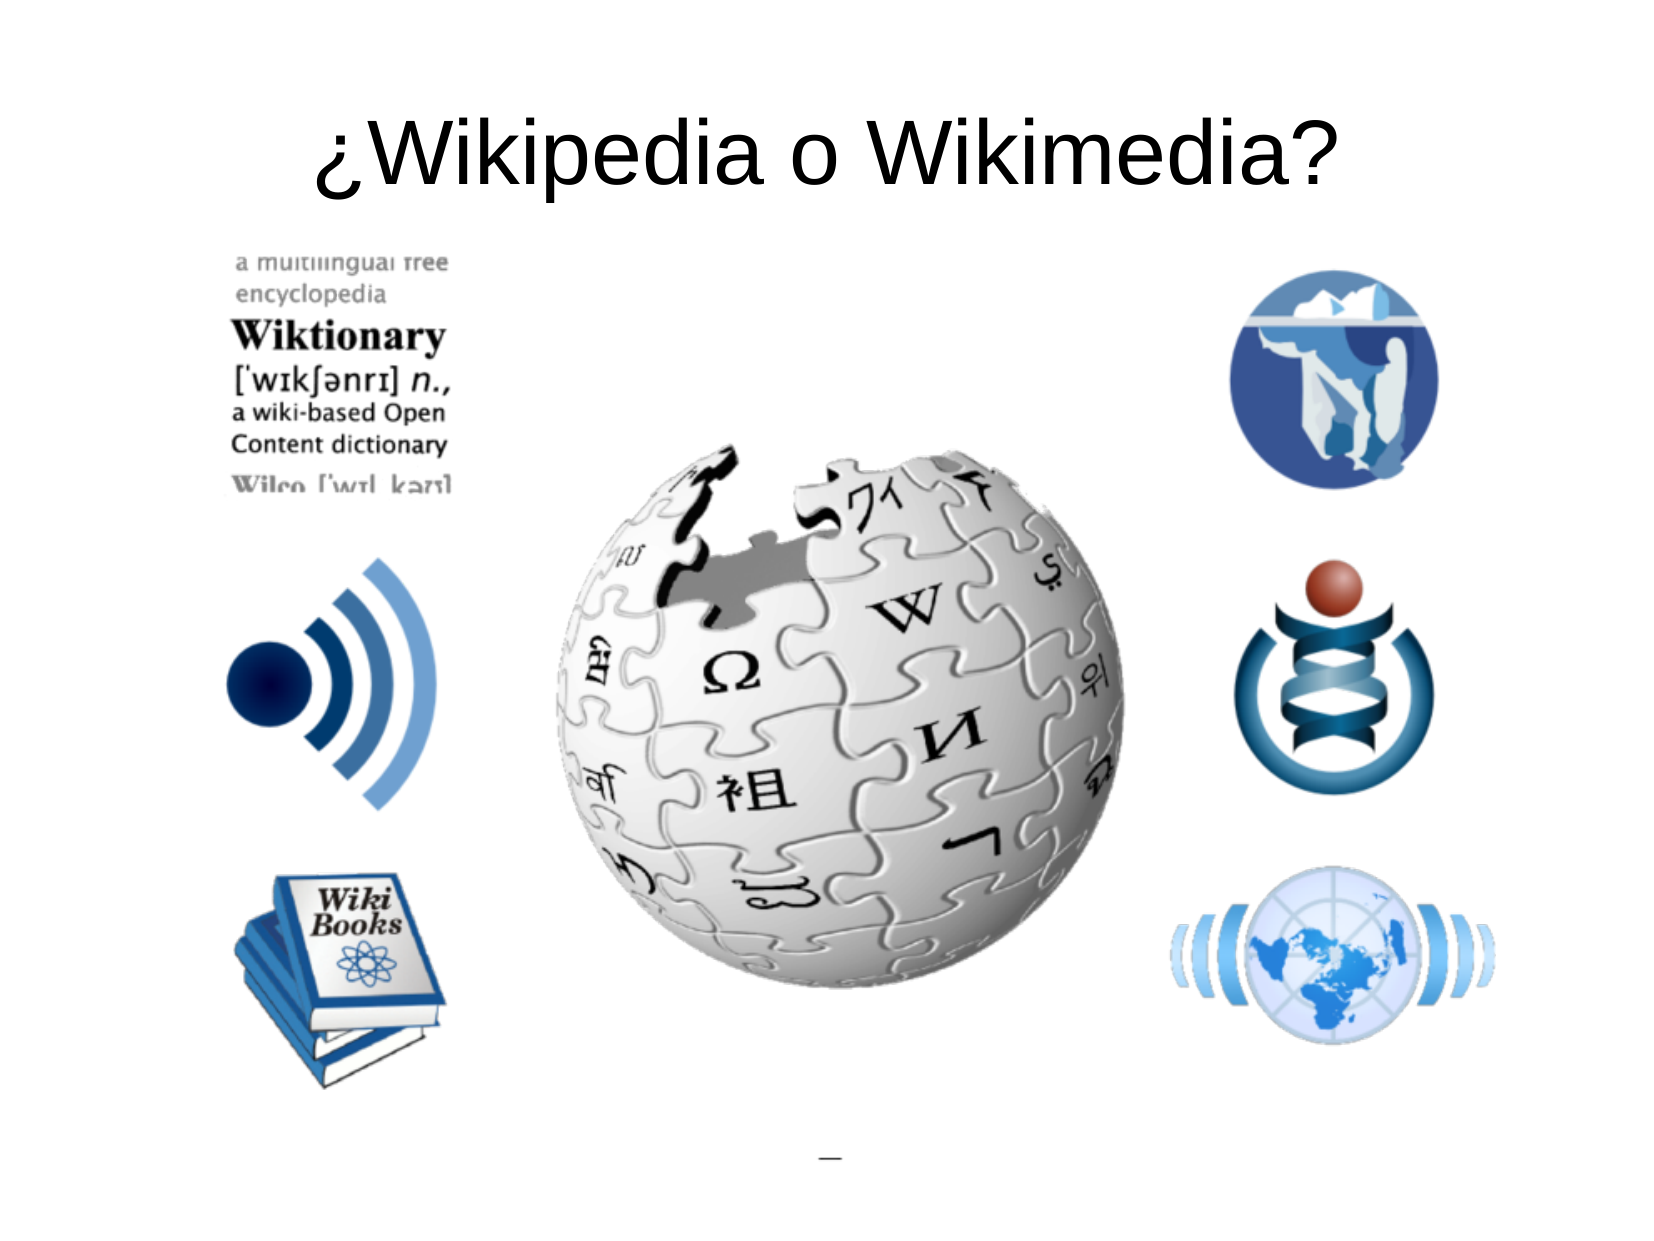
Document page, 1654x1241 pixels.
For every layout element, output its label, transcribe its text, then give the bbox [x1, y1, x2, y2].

picture [187, 224, 1521, 1225]
title ¿Wikipedia o Wikimedia? [82, 49, 1571, 257]
